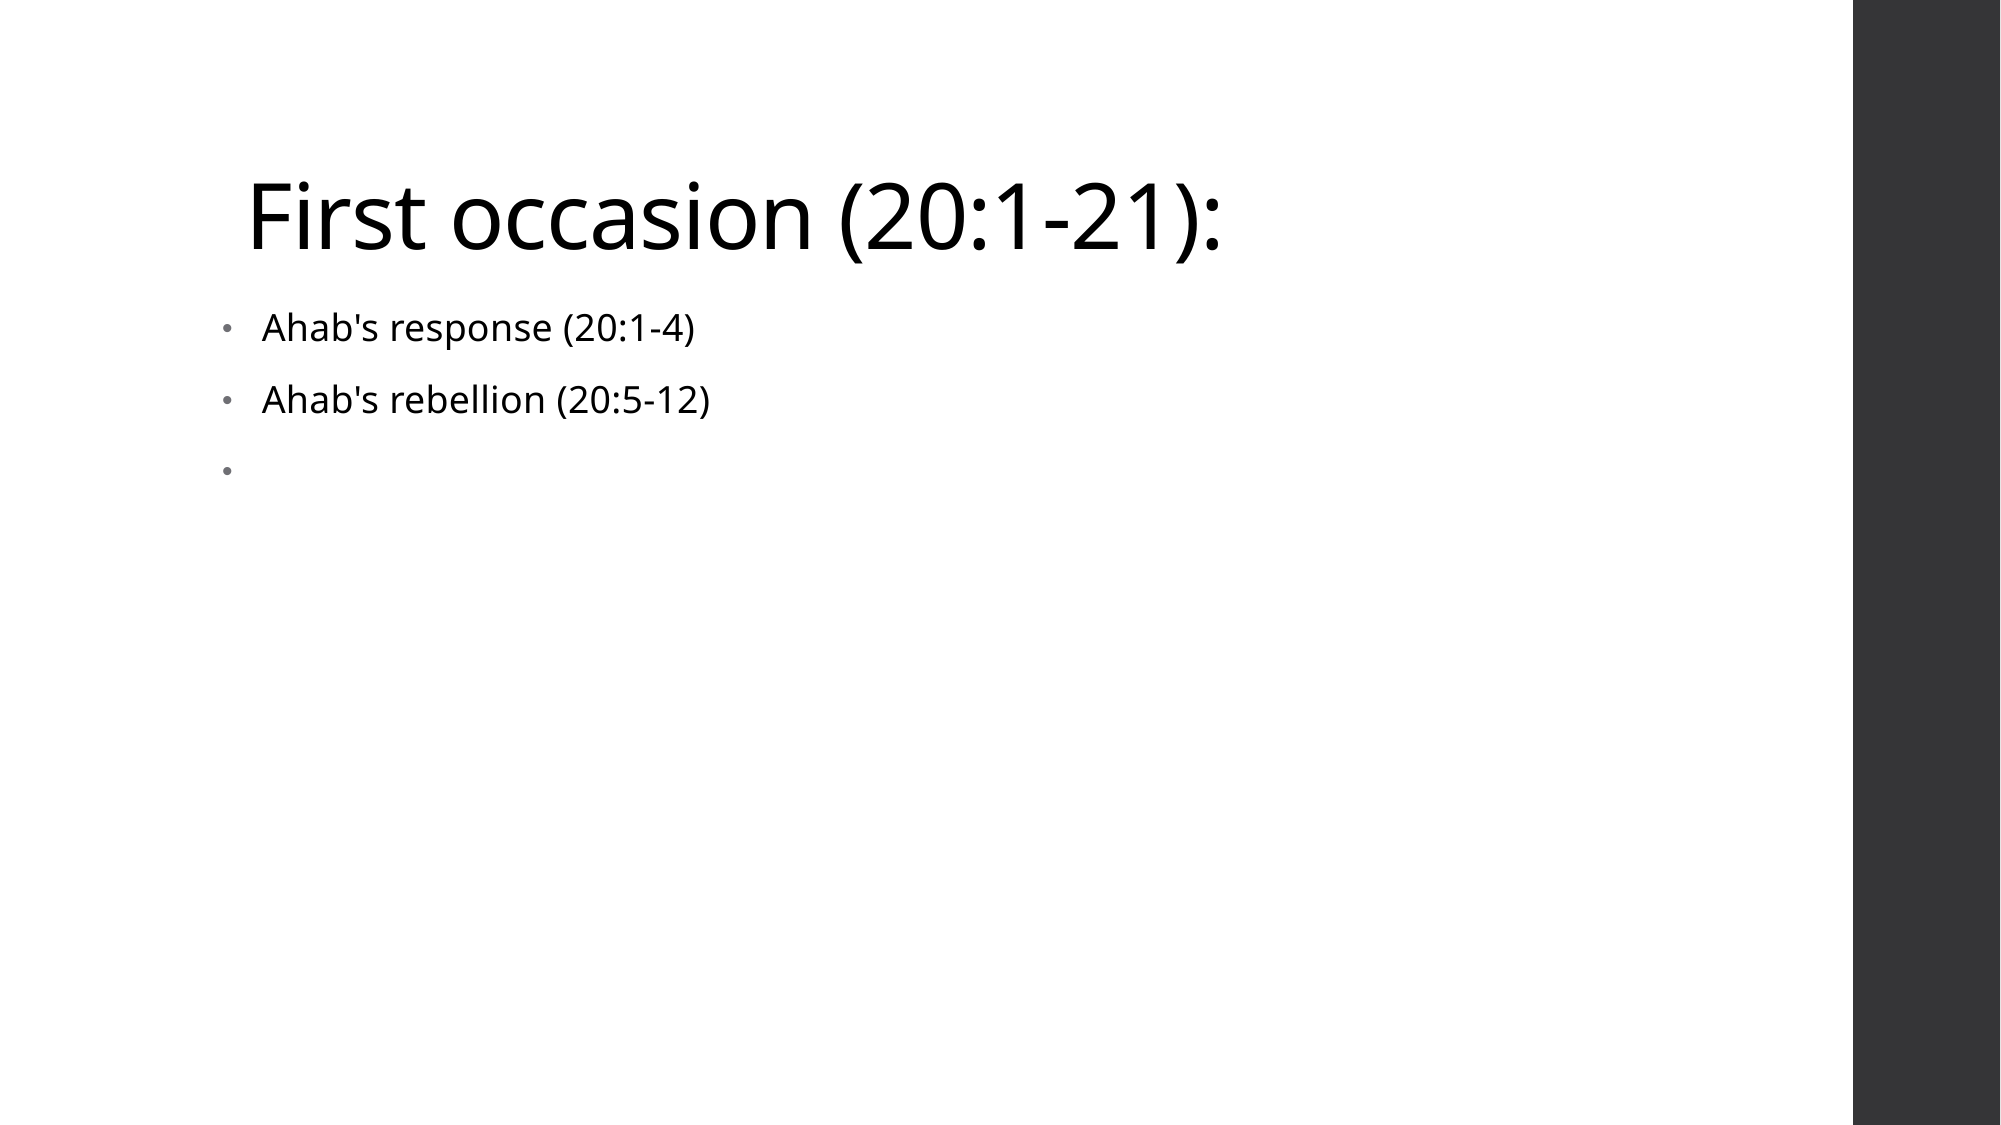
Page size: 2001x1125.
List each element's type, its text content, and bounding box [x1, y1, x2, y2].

title First occasion (20:1-21): [206, 60, 1797, 278]
list Ahab's response (20:1-4) Ahab's rebellion (20:5-12) [206, 299, 1617, 1014]
